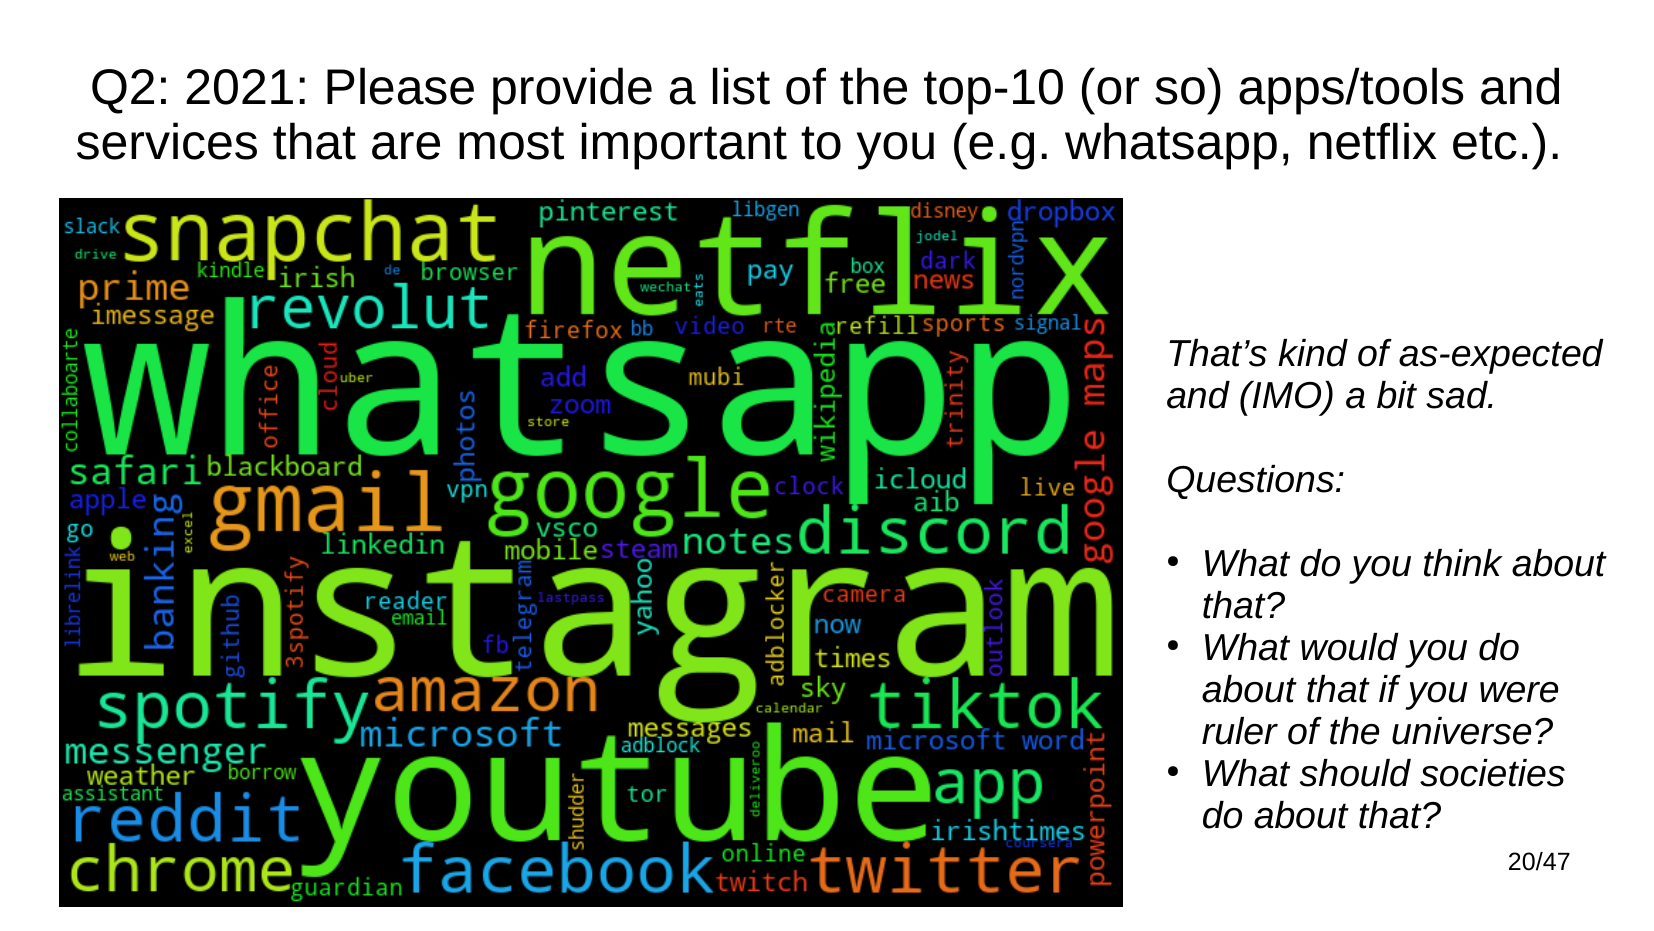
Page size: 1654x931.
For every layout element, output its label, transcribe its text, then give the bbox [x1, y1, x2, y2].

title Q2: 2021: Please provide a list of the top-10 (or so) apps/tools and services that are most important to you (e.g. whatsapp, netflix etc.). [29, 31, 1625, 199]
picture [59, 198, 1123, 908]
text_box That’s kind of as-expected and (IMO) a bit sad. Questions: What do you think about that? What would you do about that if you were ruler of the universe? What should societies do about that? [1151, 324, 1625, 886]
